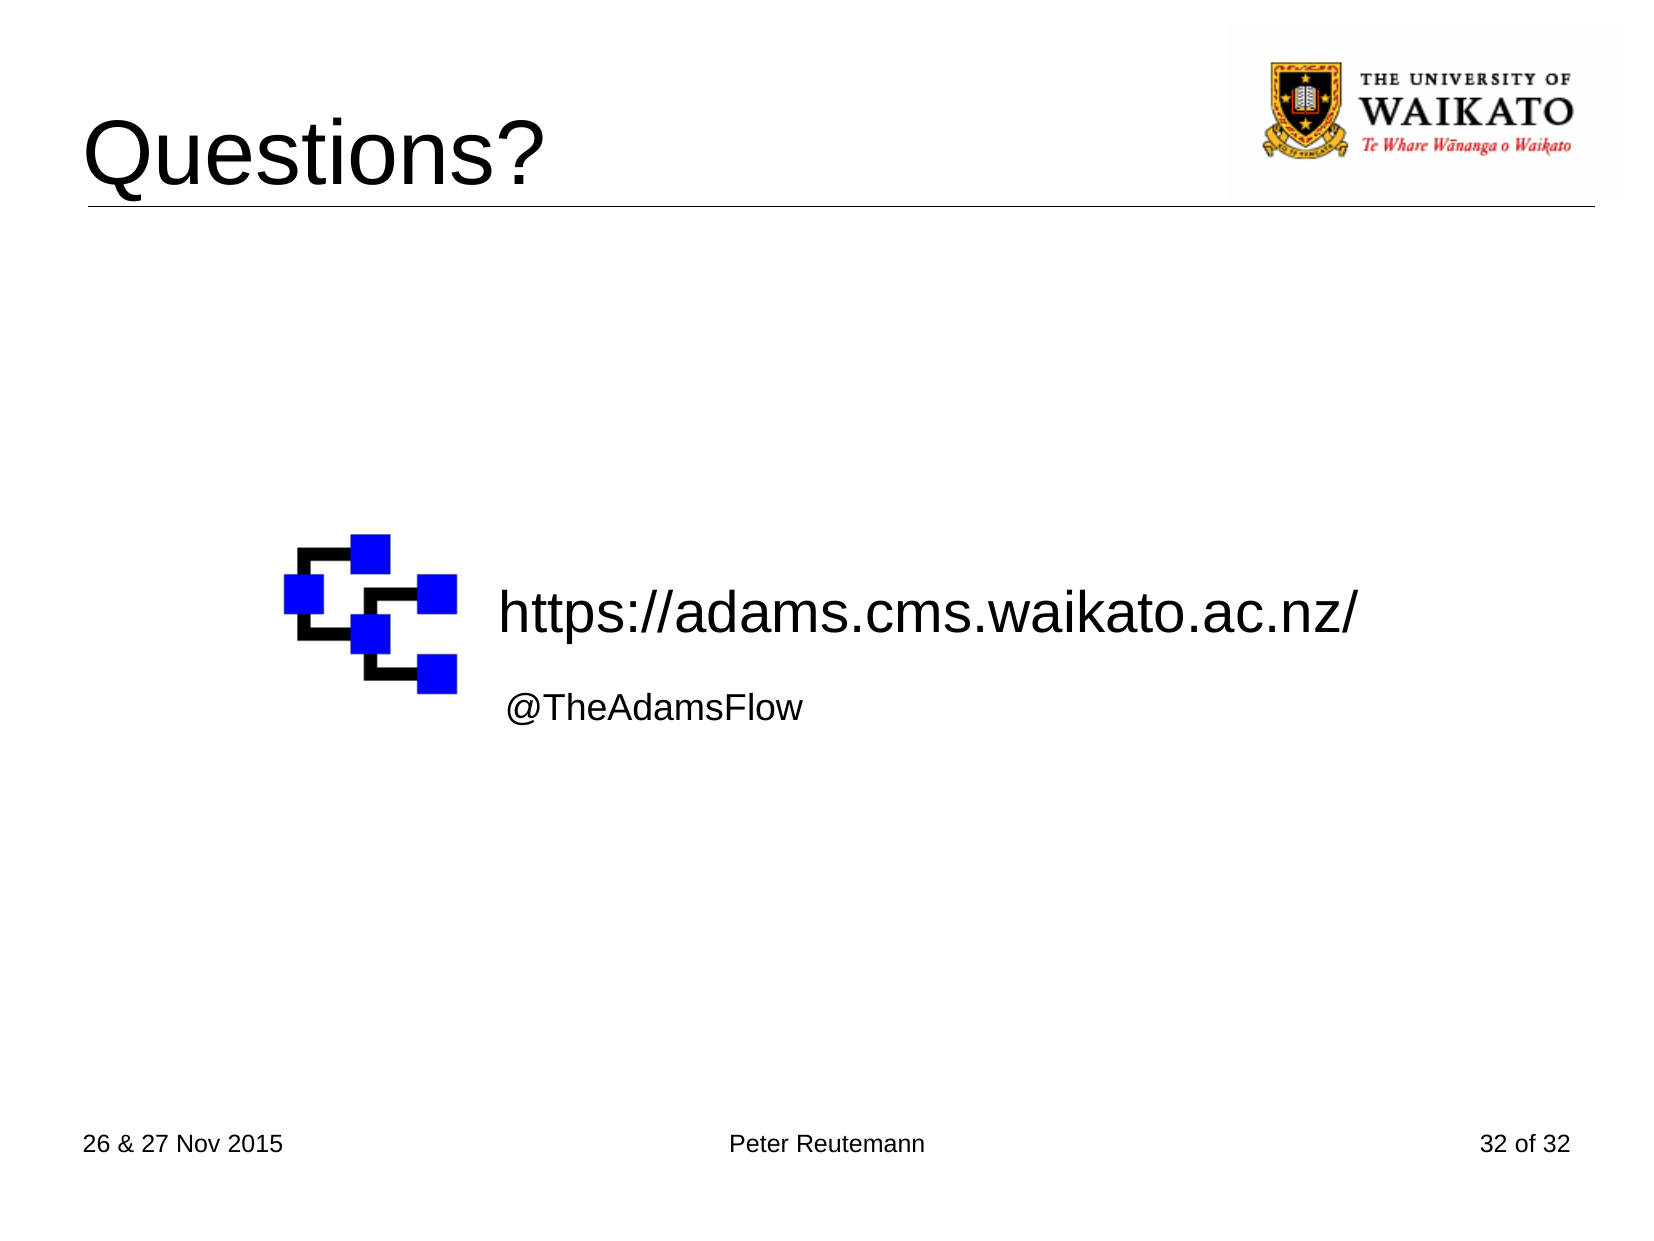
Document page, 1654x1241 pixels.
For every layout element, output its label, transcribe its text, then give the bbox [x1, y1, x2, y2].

picture [1228, 24, 1619, 201]
text_box @TheAdamsFlow [490, 679, 1140, 736]
text_box https://adams.cms.waikato.ac.nz/ [484, 572, 1418, 653]
picture [271, 508, 484, 721]
title Questions? [82, 49, 1571, 257]
